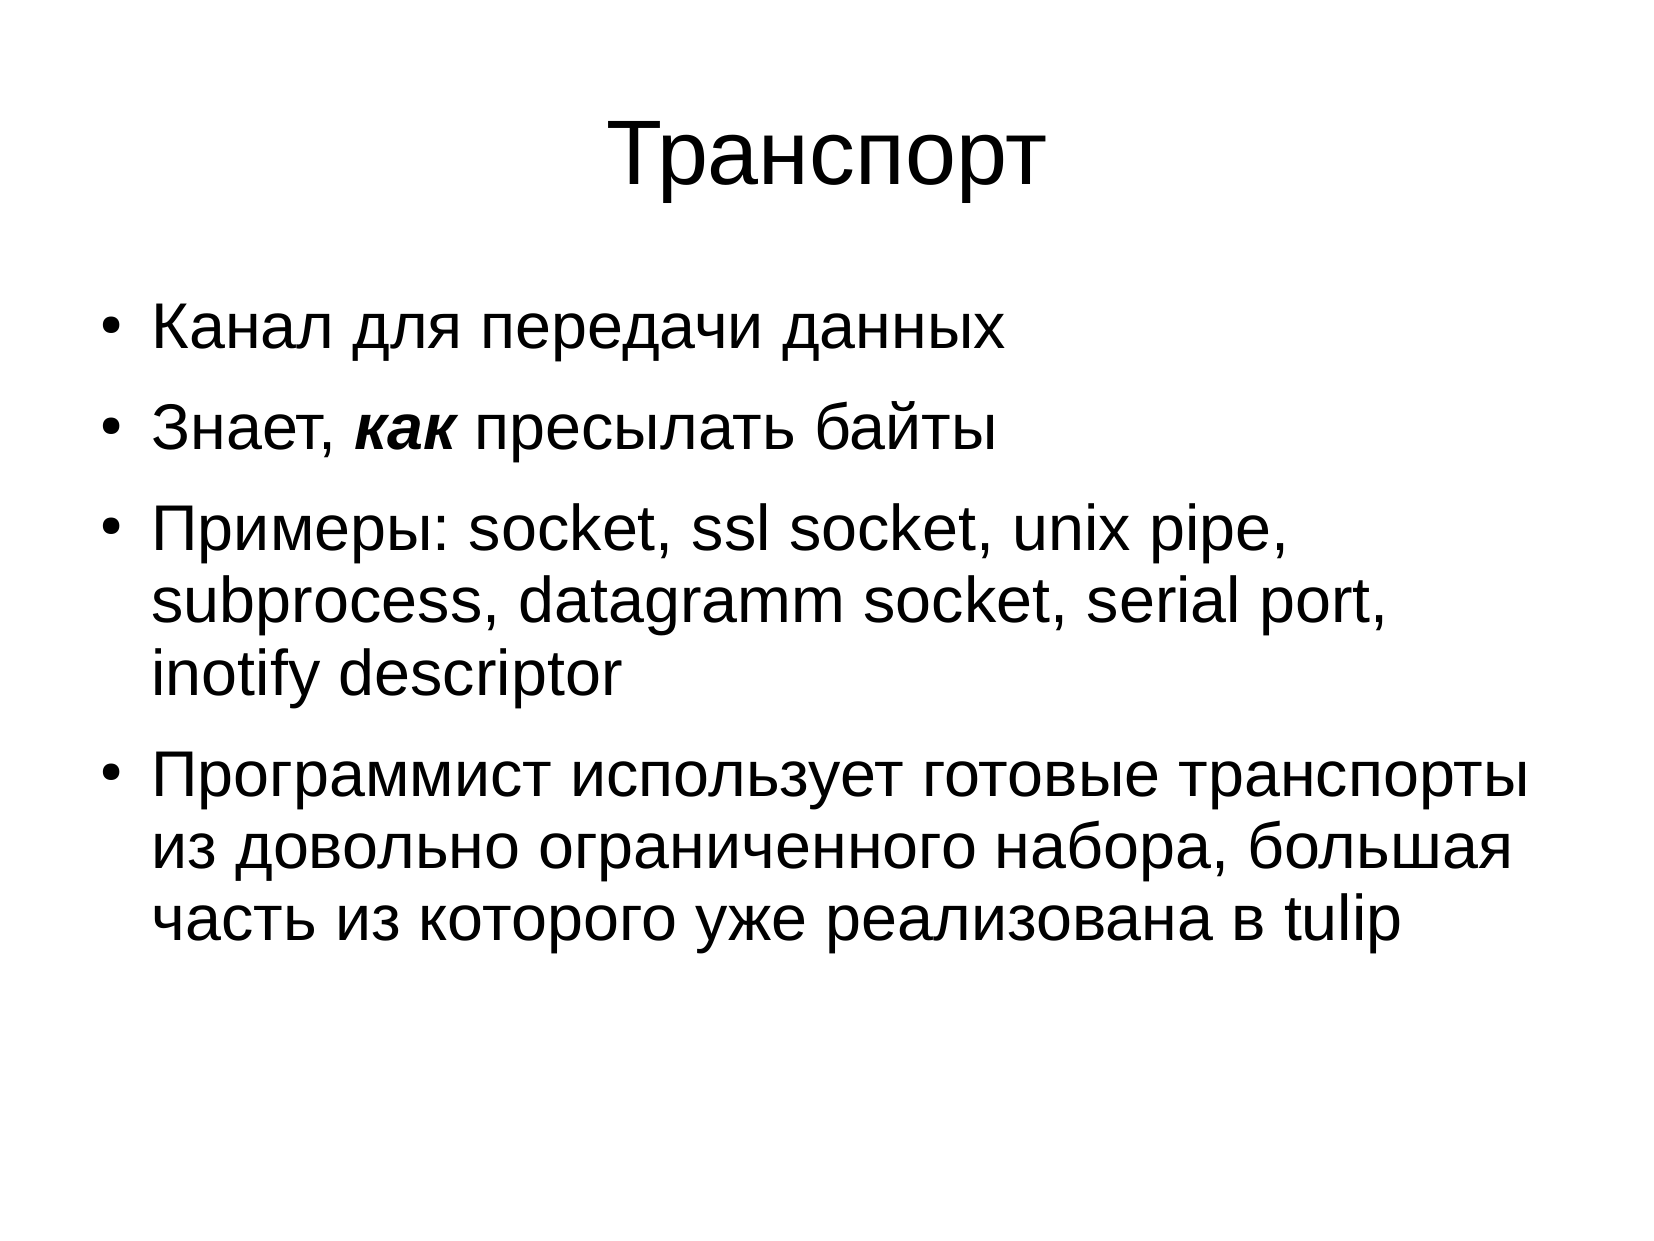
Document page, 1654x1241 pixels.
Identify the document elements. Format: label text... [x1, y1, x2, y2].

list Канал для передачи данных Знает, как пресылать байты Примеры: socket, ssl socket, unix pipe, subprocess, datagramm socket, serial port, inotify descriptor Программист использует готовые транспорты из довольно ограниченного набора, большая часть из которого уже реализована в tulip [82, 290, 1571, 1010]
title Транспорт [82, 49, 1571, 257]
